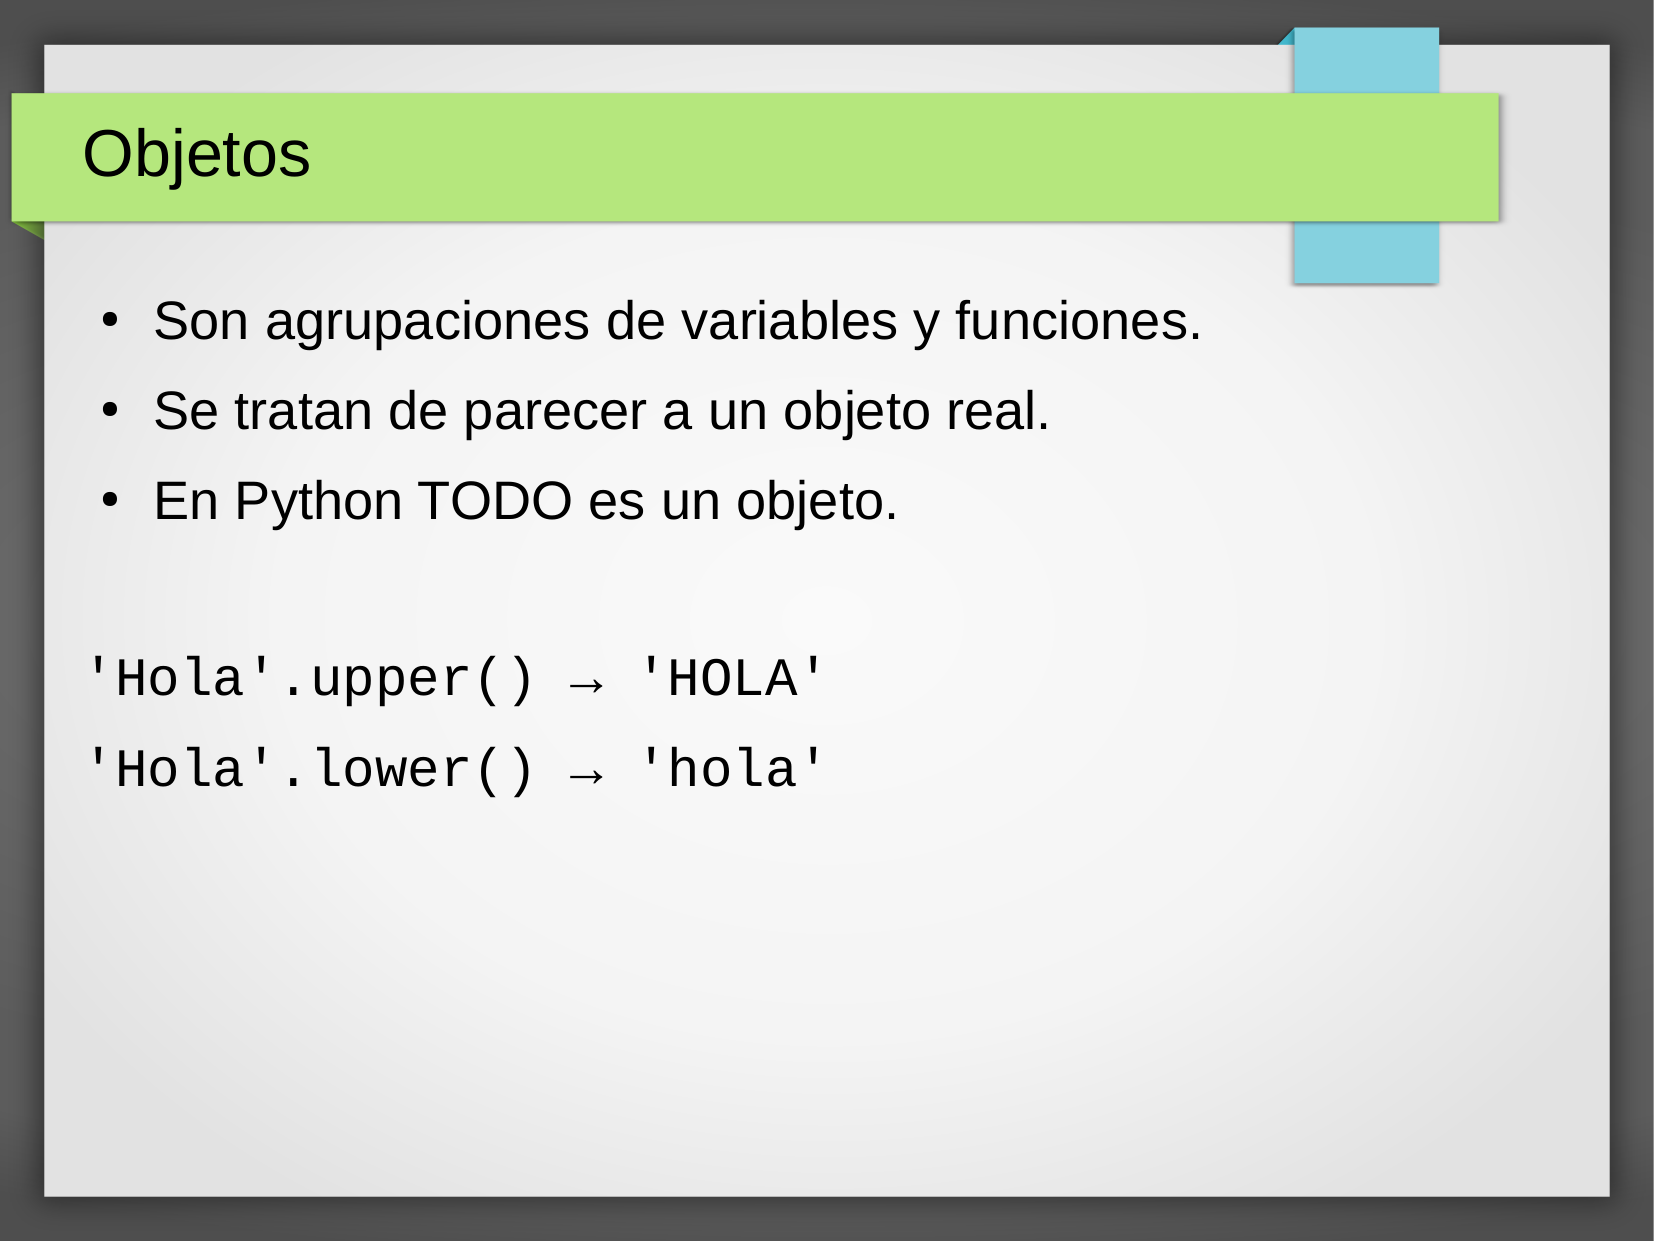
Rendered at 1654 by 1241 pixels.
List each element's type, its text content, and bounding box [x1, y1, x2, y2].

list Son agrupaciones de variables y funciones. Se tratan de parecer a un objeto real. En Python TODO es un objeto. 'Hola'.upper() → 'HOLA' 'Hola'.lower() → 'hola' [82, 290, 1571, 1010]
picture [0, 0, 1654, 1241]
title Objetos [82, 49, 1571, 257]
